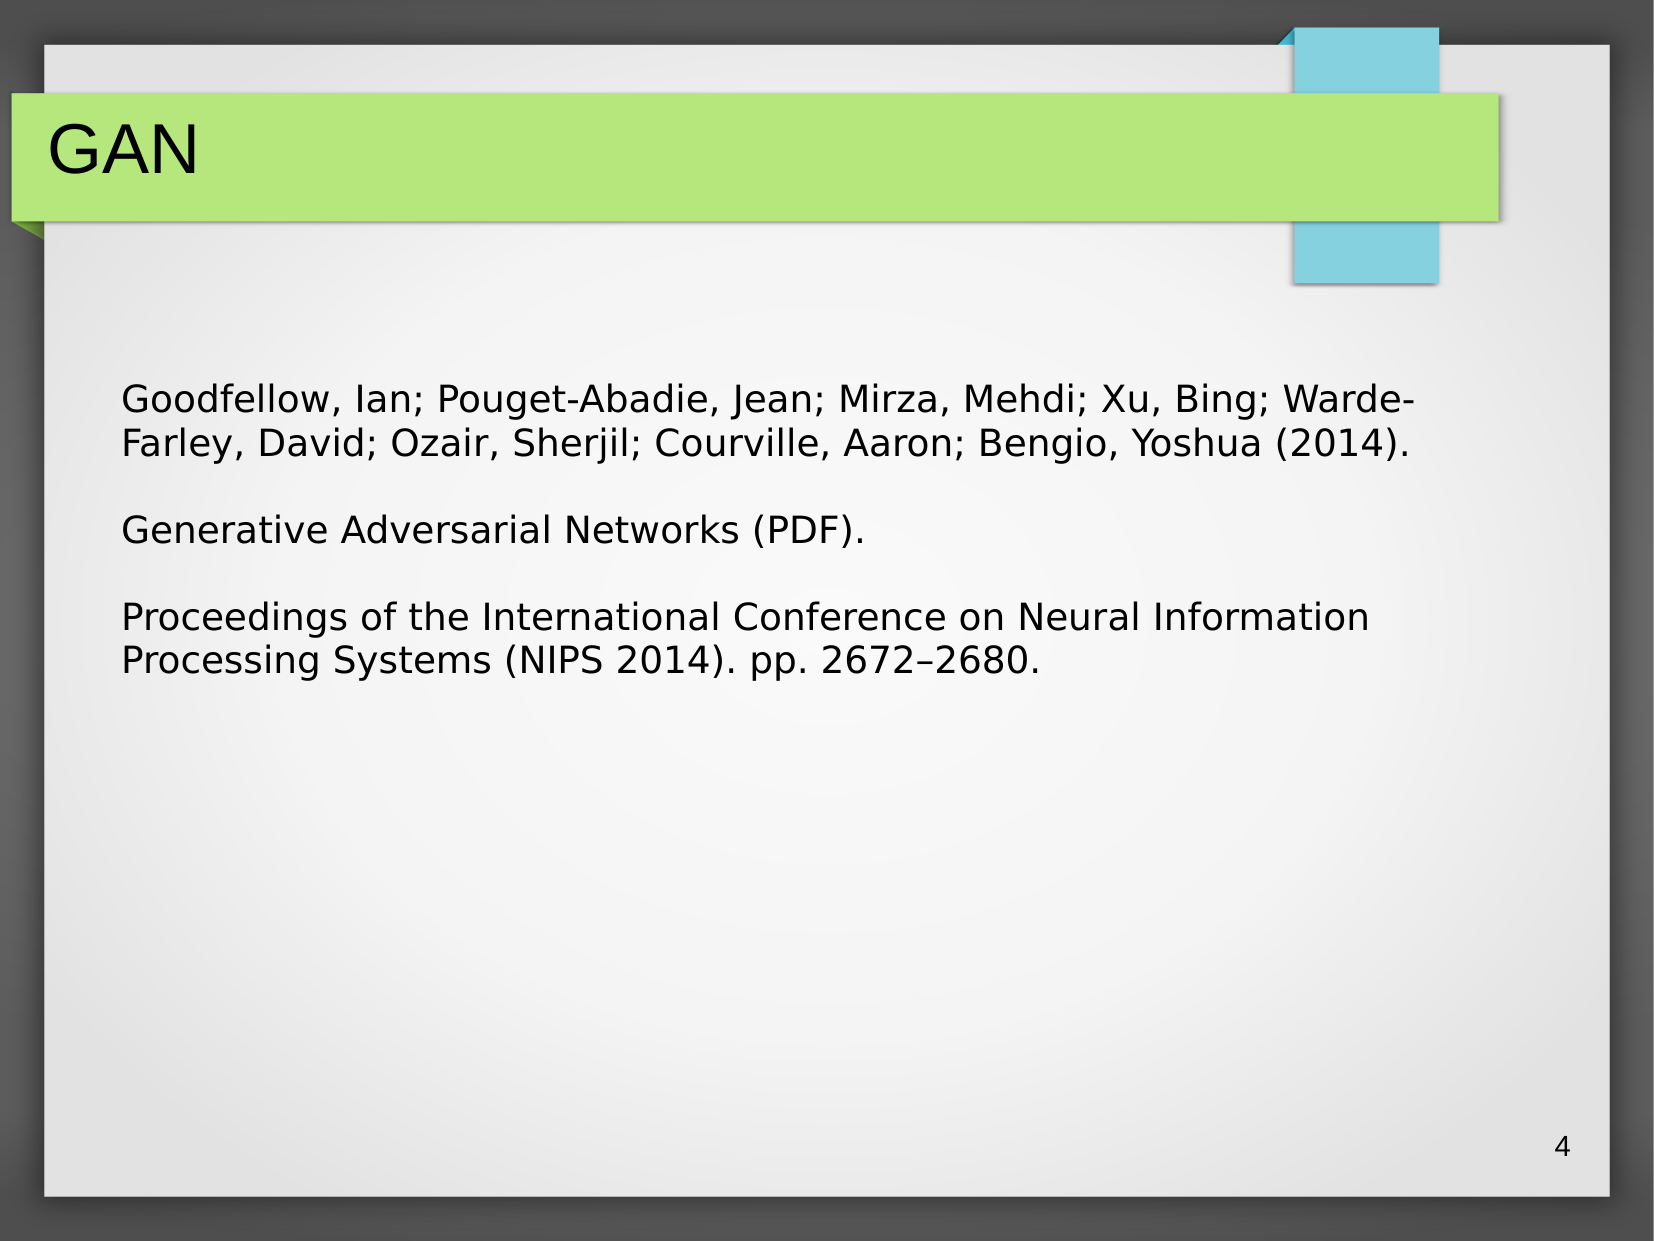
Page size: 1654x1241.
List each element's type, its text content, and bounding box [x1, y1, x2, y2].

title GAN [47, 109, 1501, 189]
text_box Goodfellow, Ian; Pouget-Abadie, Jean; Mirza, Mehdi; Xu, Bing; Warde-Farley, David; Ozair, Sherjil; Courville, Aaron; Bengio, Yoshua (2014). Generative Adversarial Networks (PDF). Proceedings of the International Conference on Neural Information Processing Systems (NIPS 2014). pp. 2672–2680. [106, 283, 1512, 734]
picture [0, 0, 1654, 1241]
